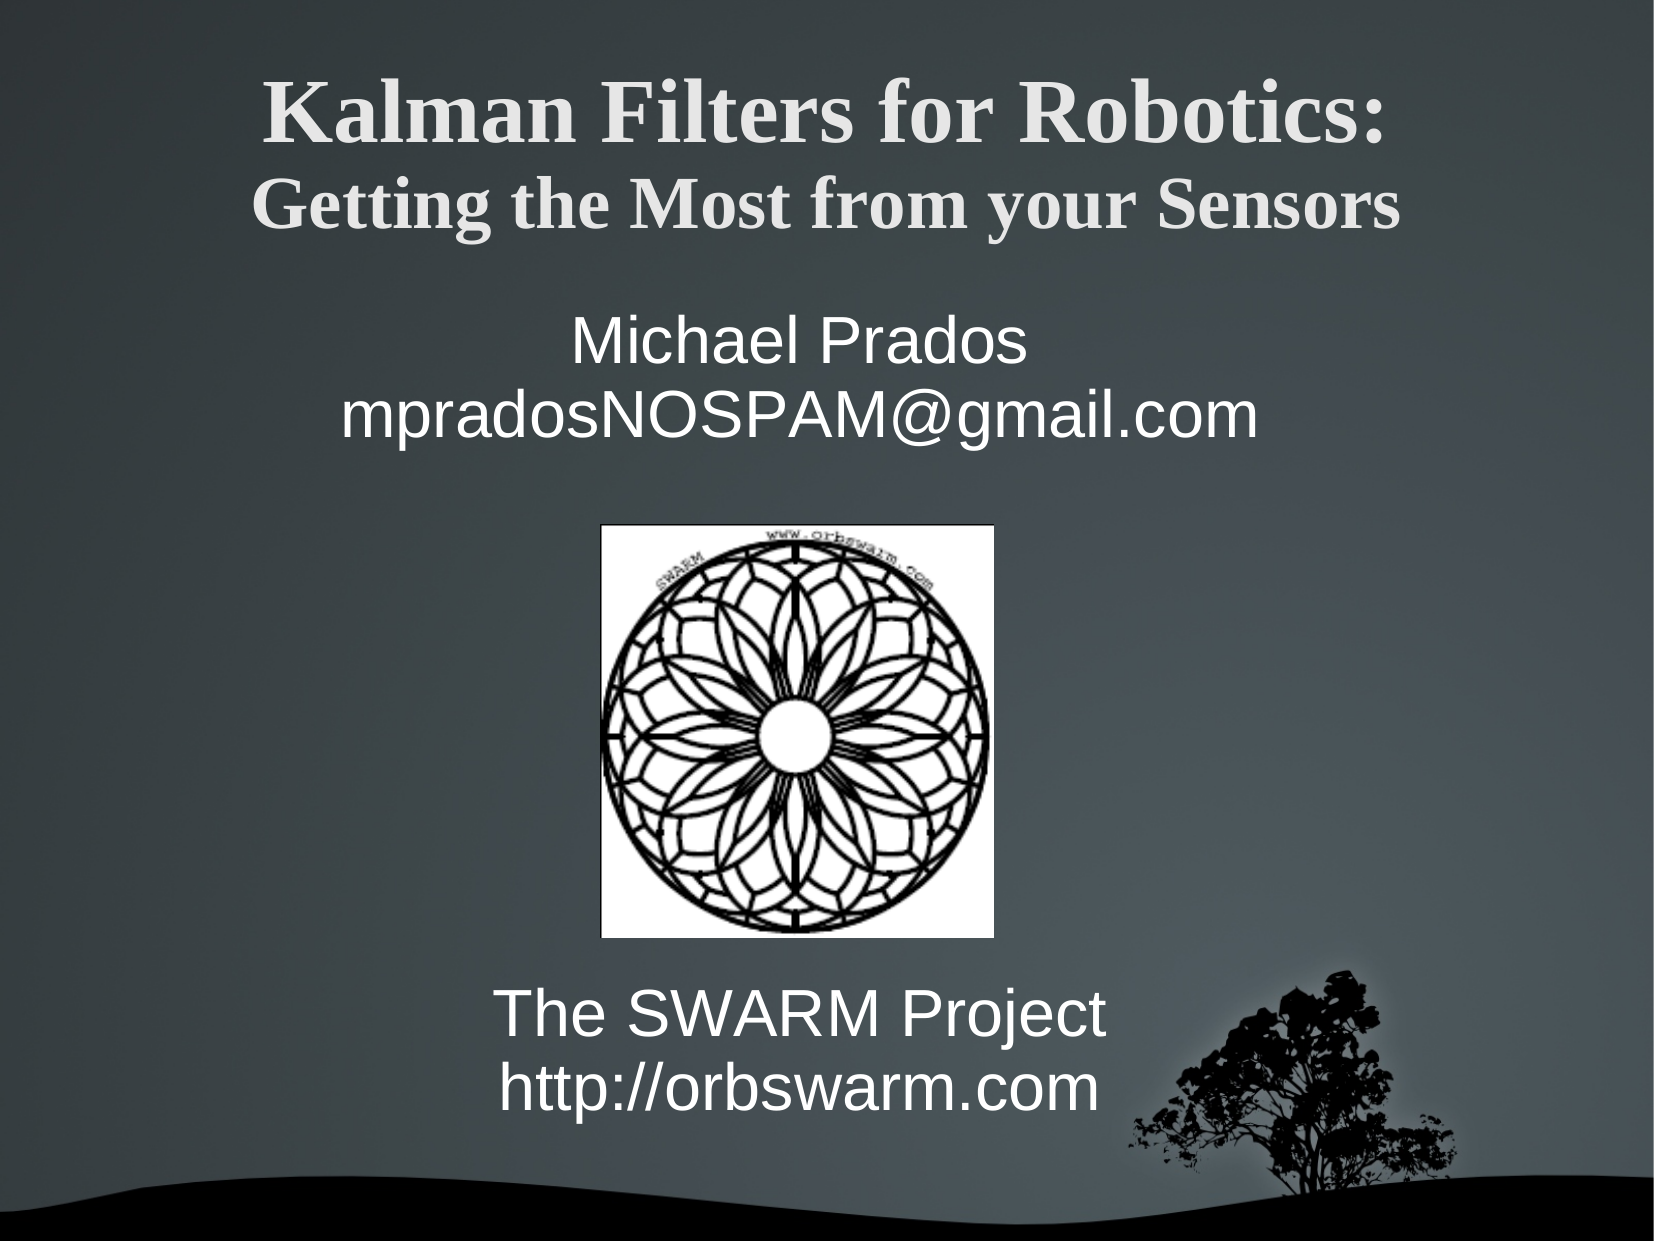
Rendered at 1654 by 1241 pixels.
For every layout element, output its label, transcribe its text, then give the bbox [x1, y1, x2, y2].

title Kalman Filters for Robotics: Getting the Most from your Sensors [82, 49, 1571, 257]
subtitle Michael Prados mpradosNOSPAM@gmail.com The SWARM Project http://orbswarm.com [56, 302, 1545, 1126]
picture [0, 0, 1654, 1241]
